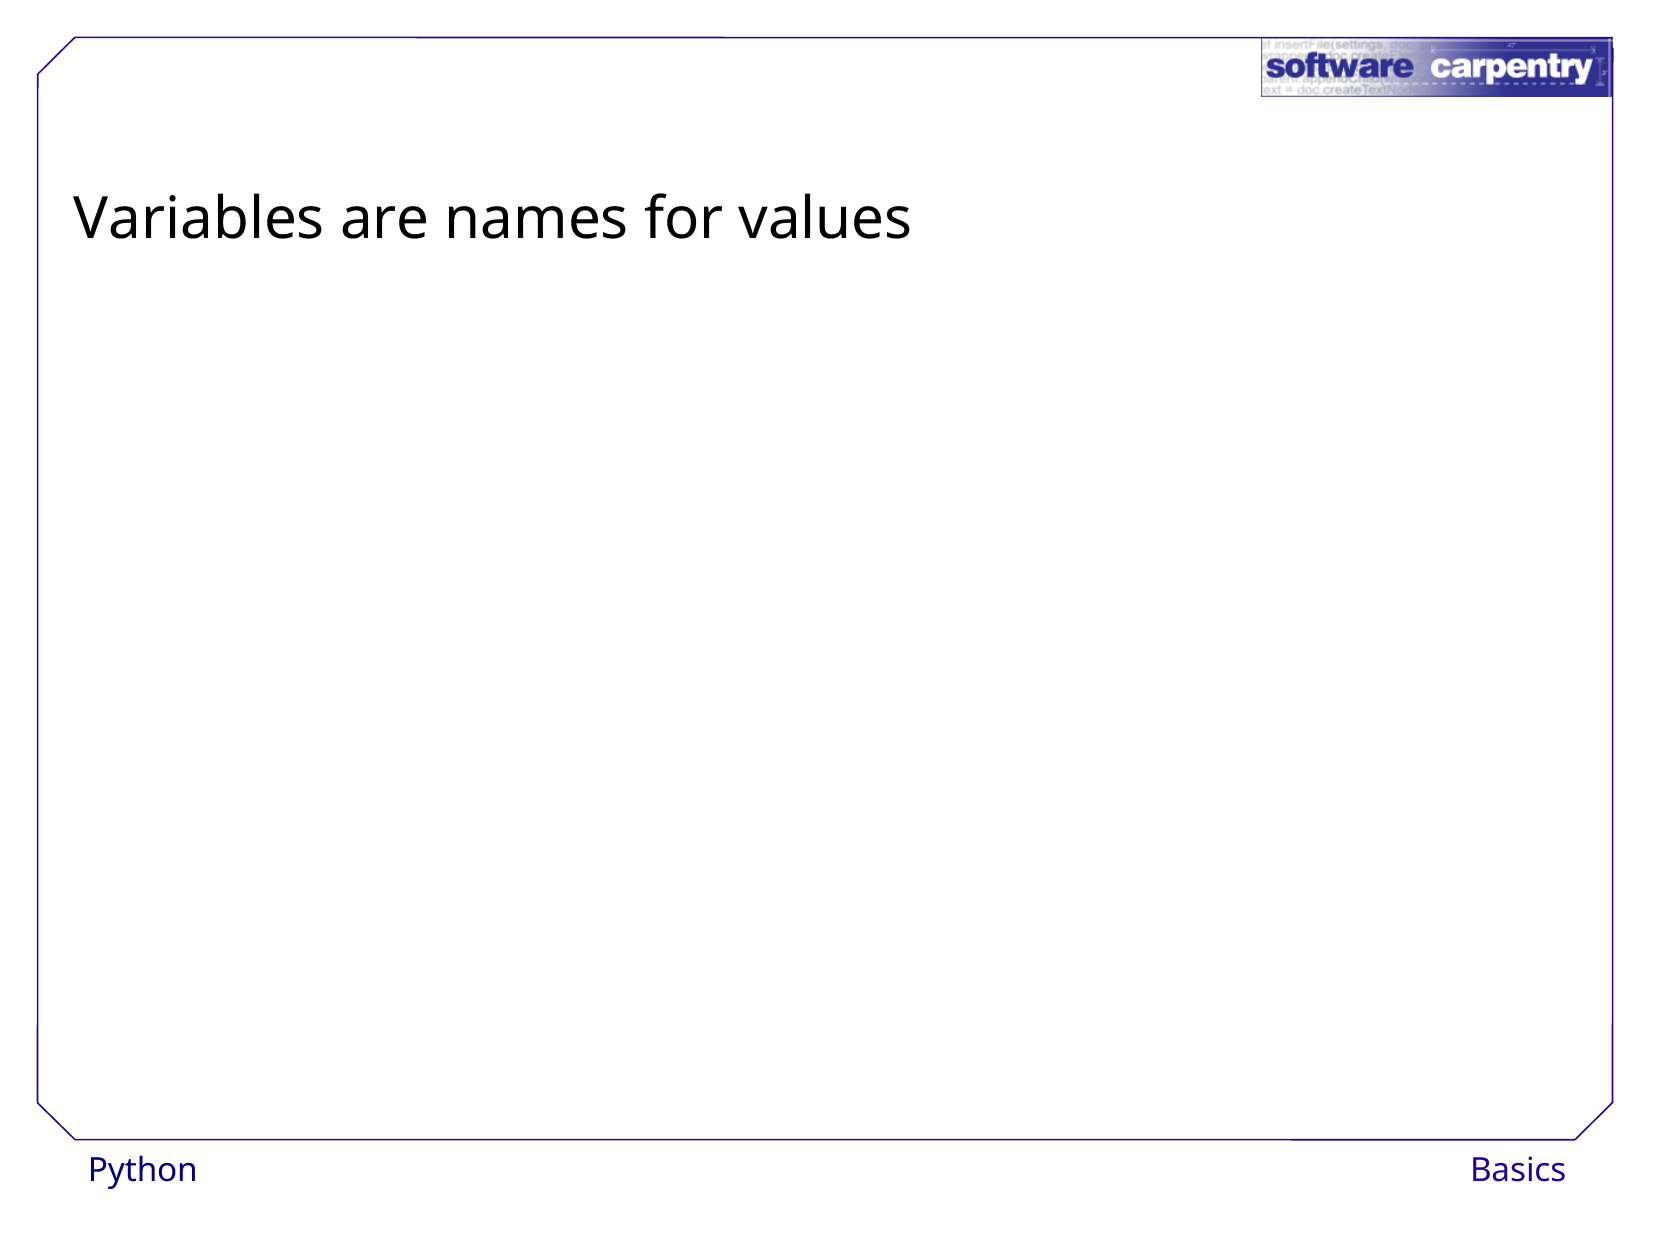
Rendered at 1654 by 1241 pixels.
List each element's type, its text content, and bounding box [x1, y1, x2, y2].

text_box Variables are names for values [59, 138, 1078, 259]
picture [1261, 39, 1613, 97]
